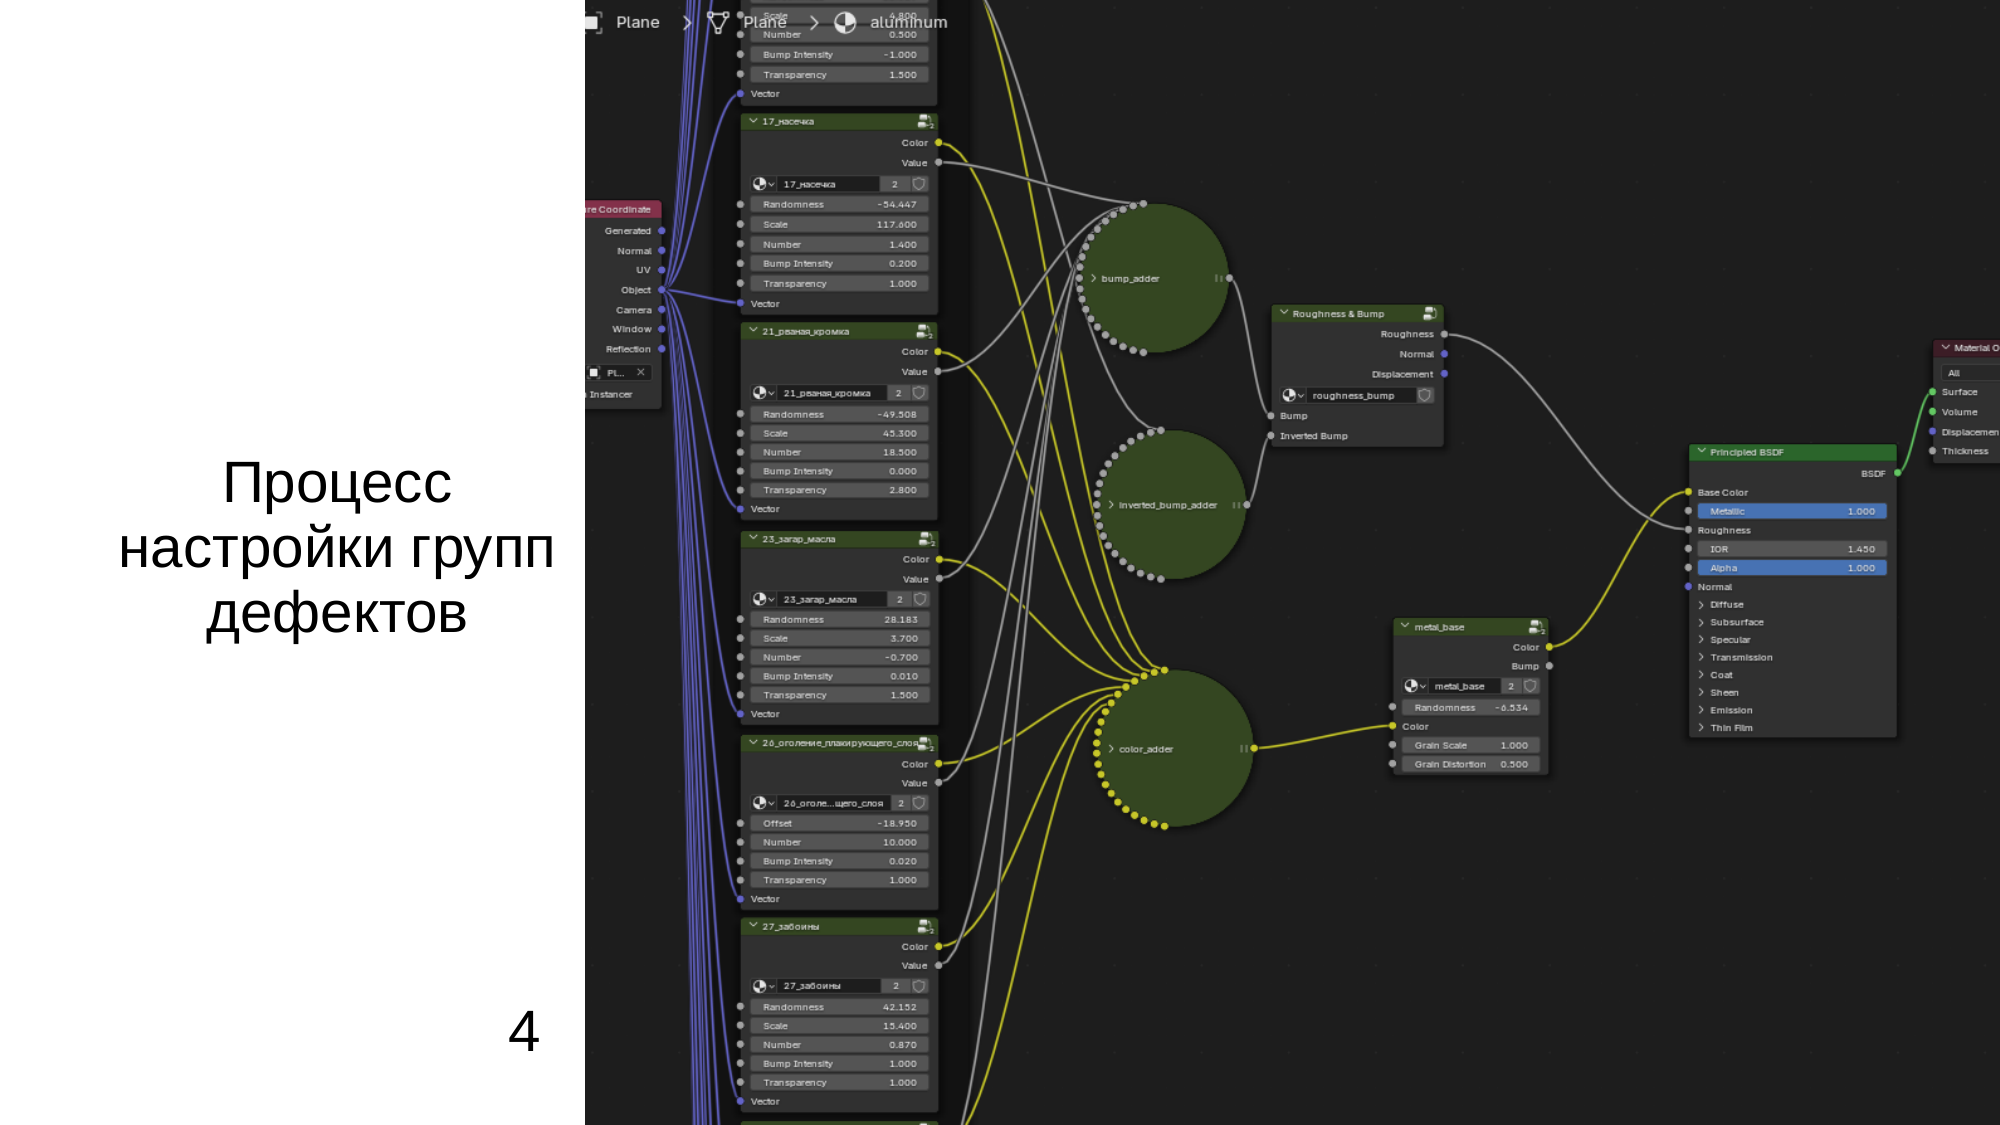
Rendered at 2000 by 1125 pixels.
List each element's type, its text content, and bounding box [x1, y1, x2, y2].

title Процесс настройки групп дефектов [112, 450, 563, 646]
picture [585, 0, 2000, 1125]
title 4 [487, 975, 563, 1088]
